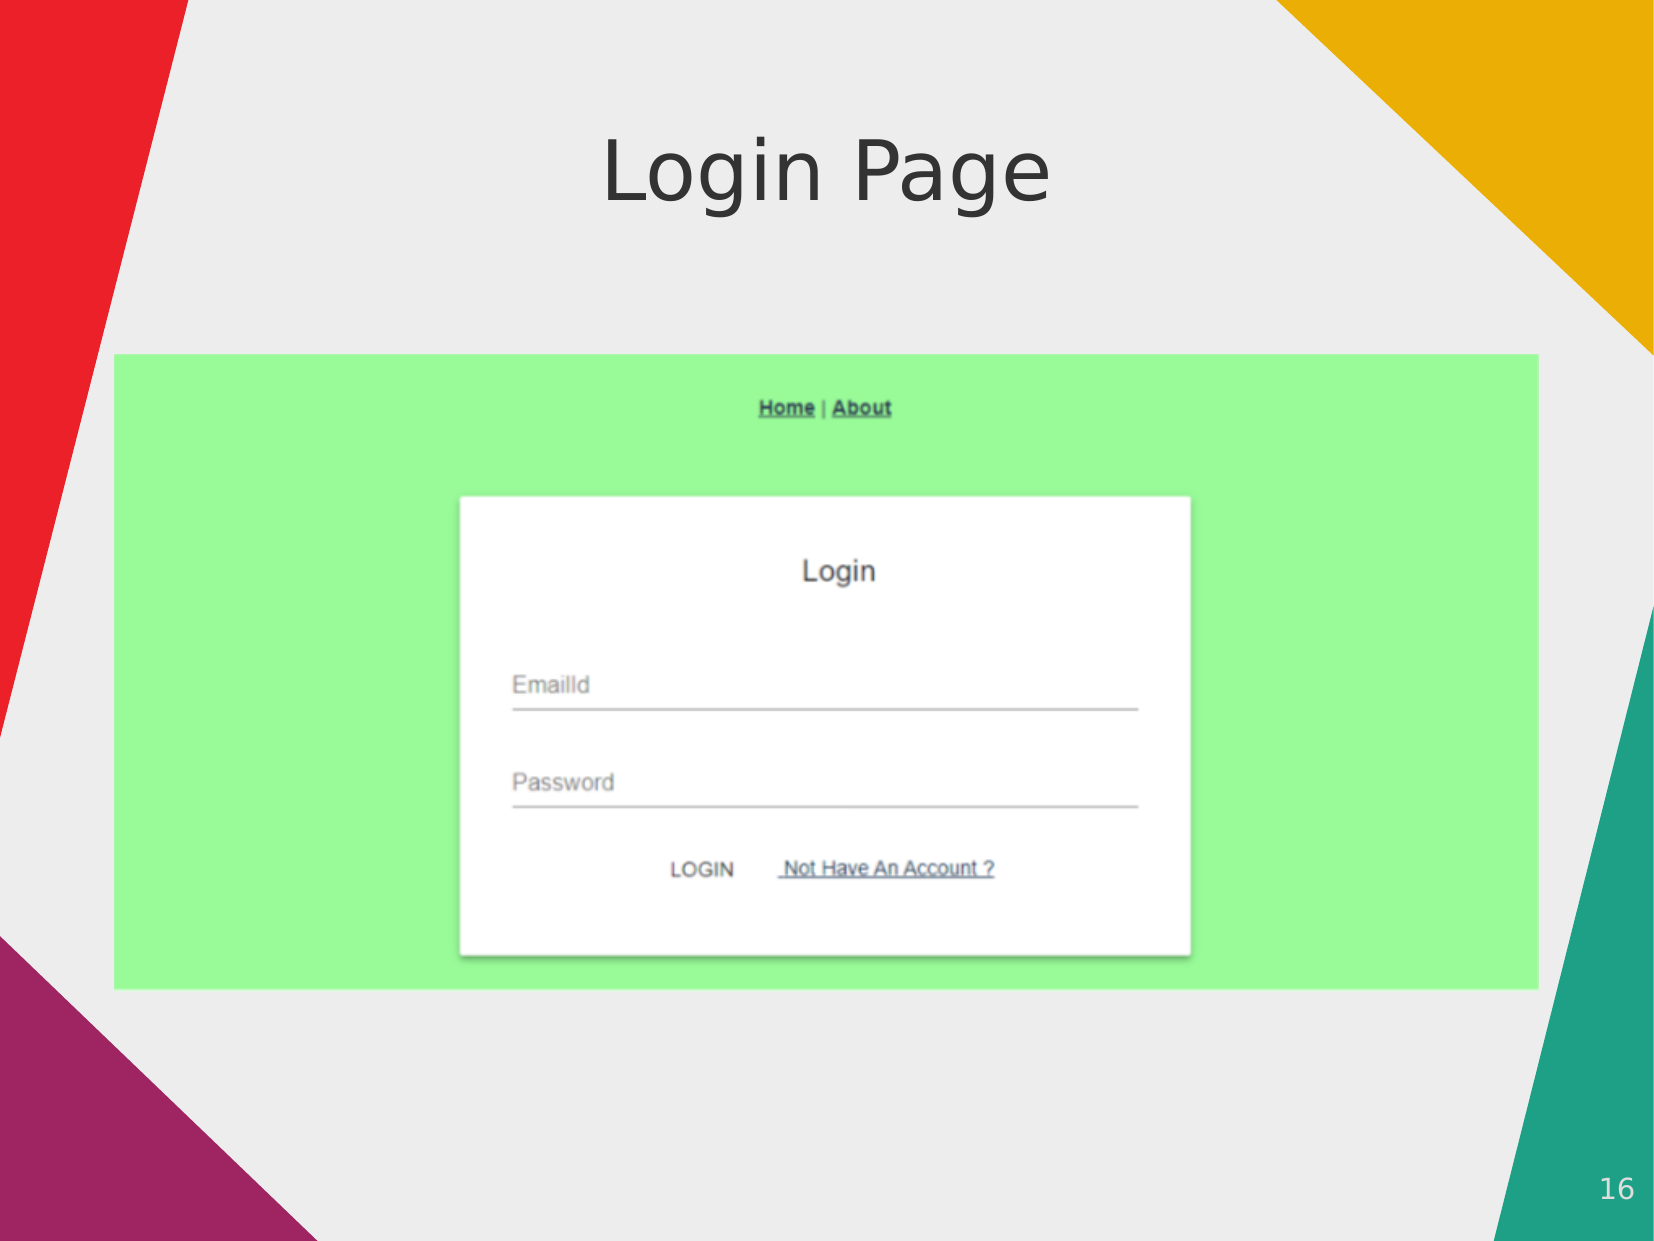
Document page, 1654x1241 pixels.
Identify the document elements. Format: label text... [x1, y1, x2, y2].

title Login Page [114, 73, 1539, 271]
picture [114, 354, 1539, 992]
